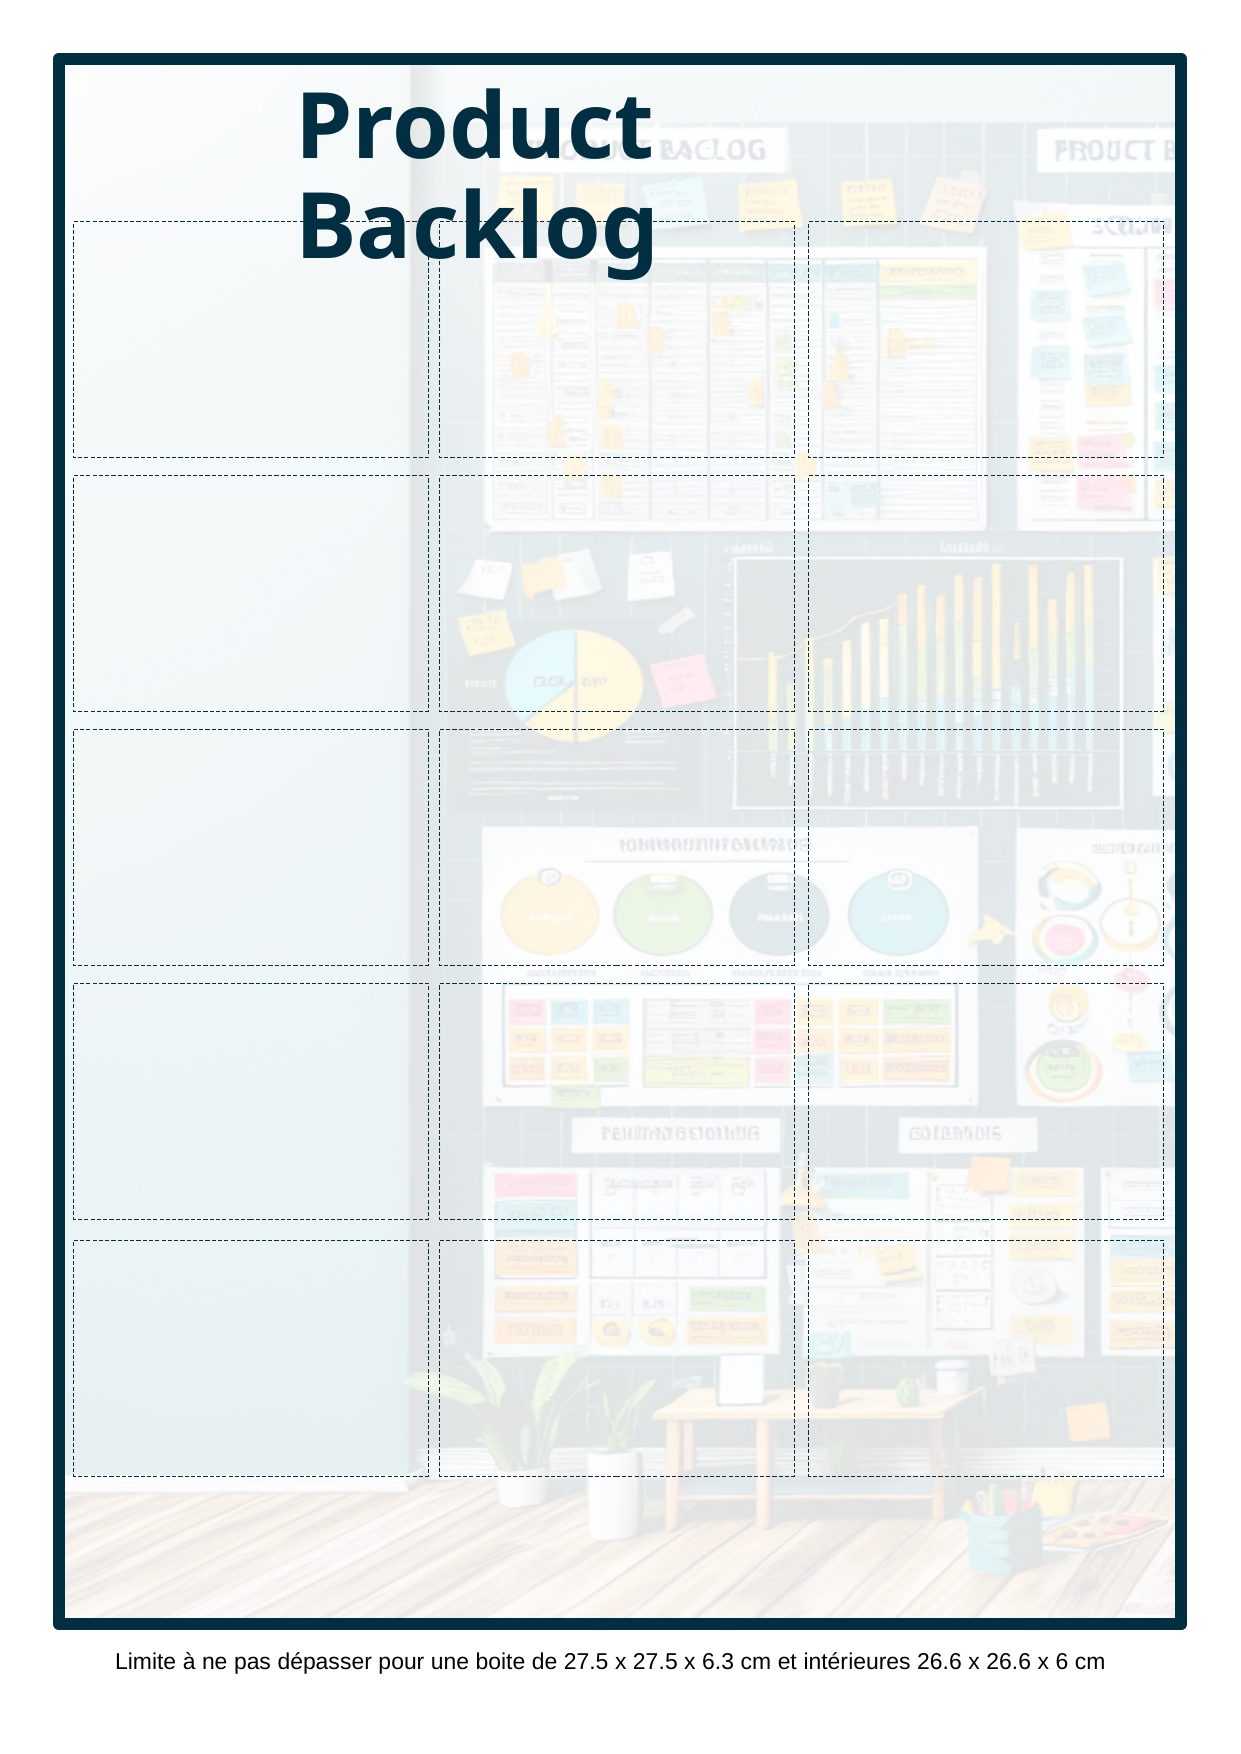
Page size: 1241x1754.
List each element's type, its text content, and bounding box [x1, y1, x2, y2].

picture [66, 66, 1174, 1617]
text_box Product Backlog [280, 70, 1019, 263]
text_box Limite à ne pas dépasser pour une boite de 27.5 x 27.5 x 6.3 cm et intérieures 26.6 x 26.6 x 6 cm [100, 1641, 1164, 1701]
